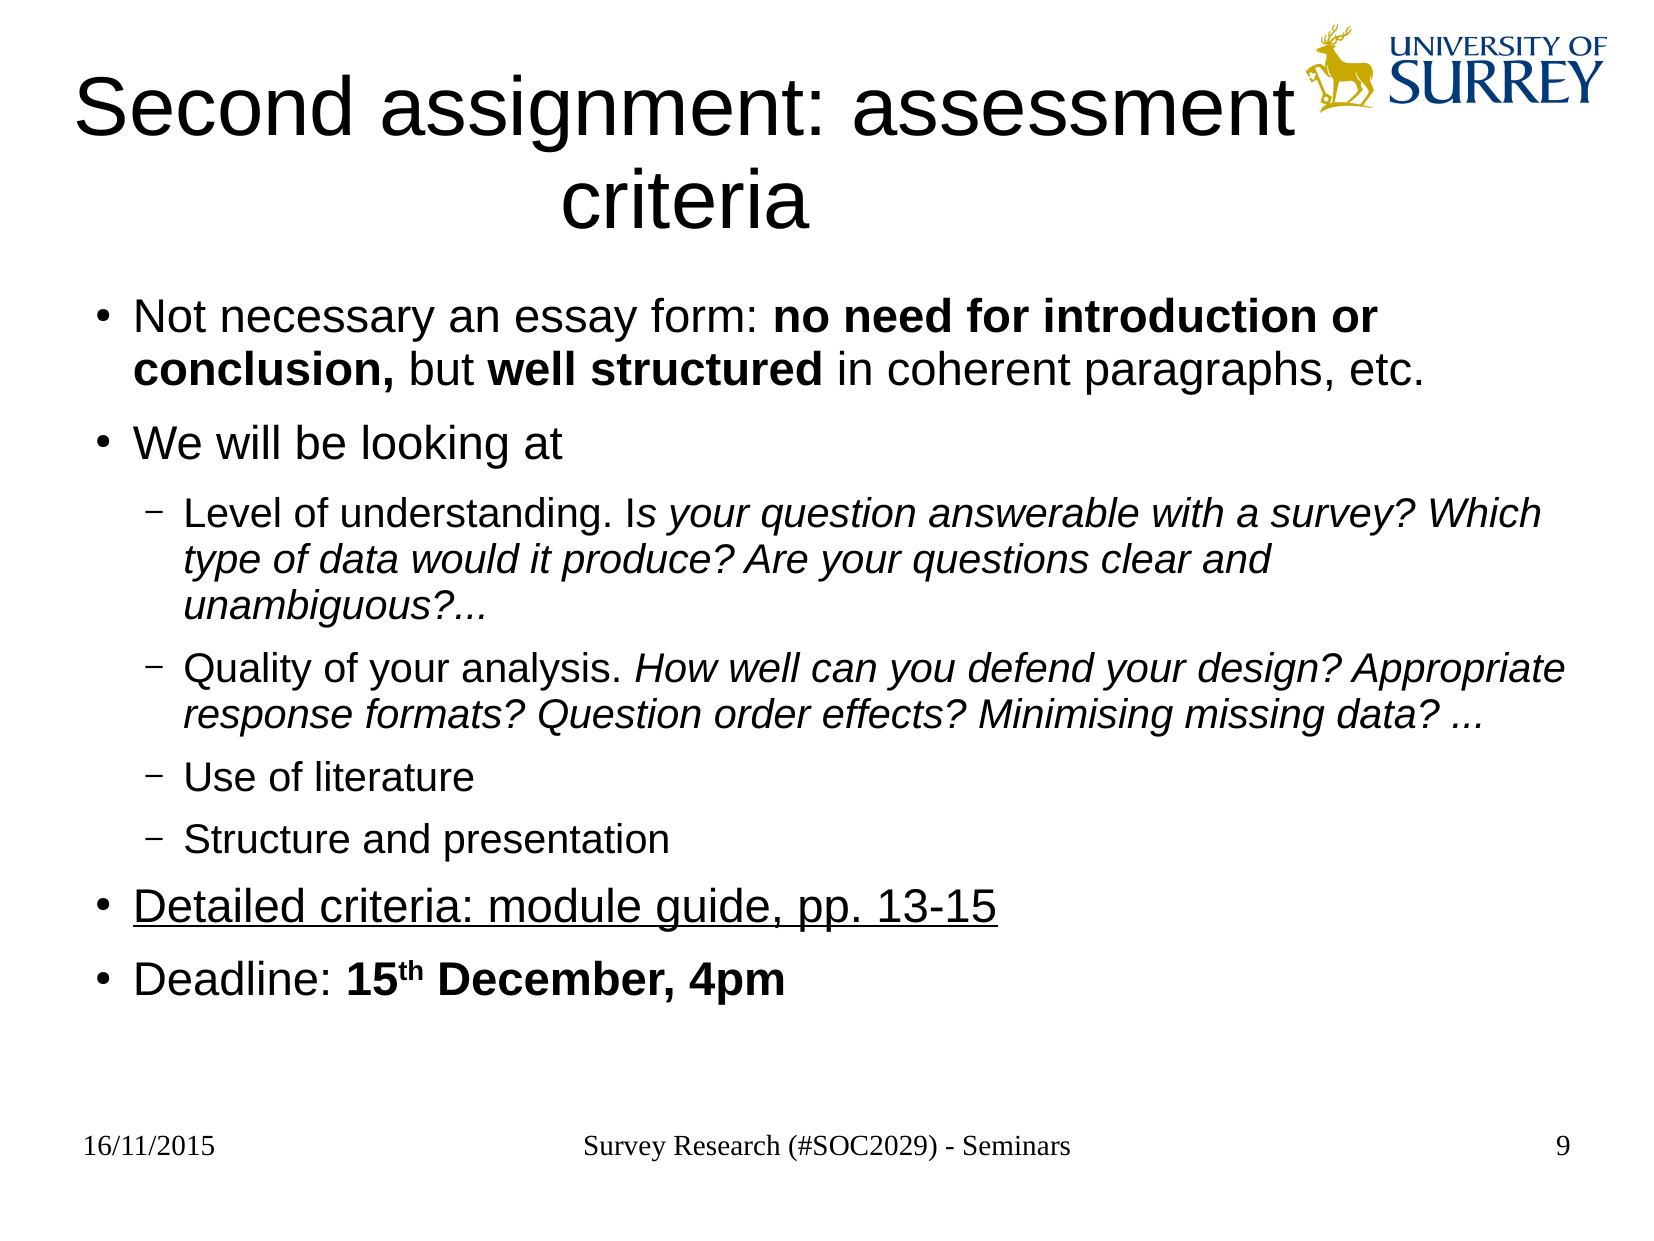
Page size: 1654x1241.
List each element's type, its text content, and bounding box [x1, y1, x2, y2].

list Not necessary an essay form: no need for introduction or conclusion, but well structured in coherent paragraphs, etc. We will be looking at Level of understanding. Is your question answerable with a survey? Which type of data would it produce? Are your questions clear and unambiguous?... Quality of your analysis. How well can you defend your design? Appropriate response formats? Question order effects? Minimising missing data? ... Use of literature Structure and presentation Detailed criteria: module guide, pp. 13-15 Deadline: 15th December, 4pm [82, 290, 1571, 1010]
title Second assignment: assessment criteria [0, 49, 1430, 257]
picture [1306, 23, 1607, 113]
